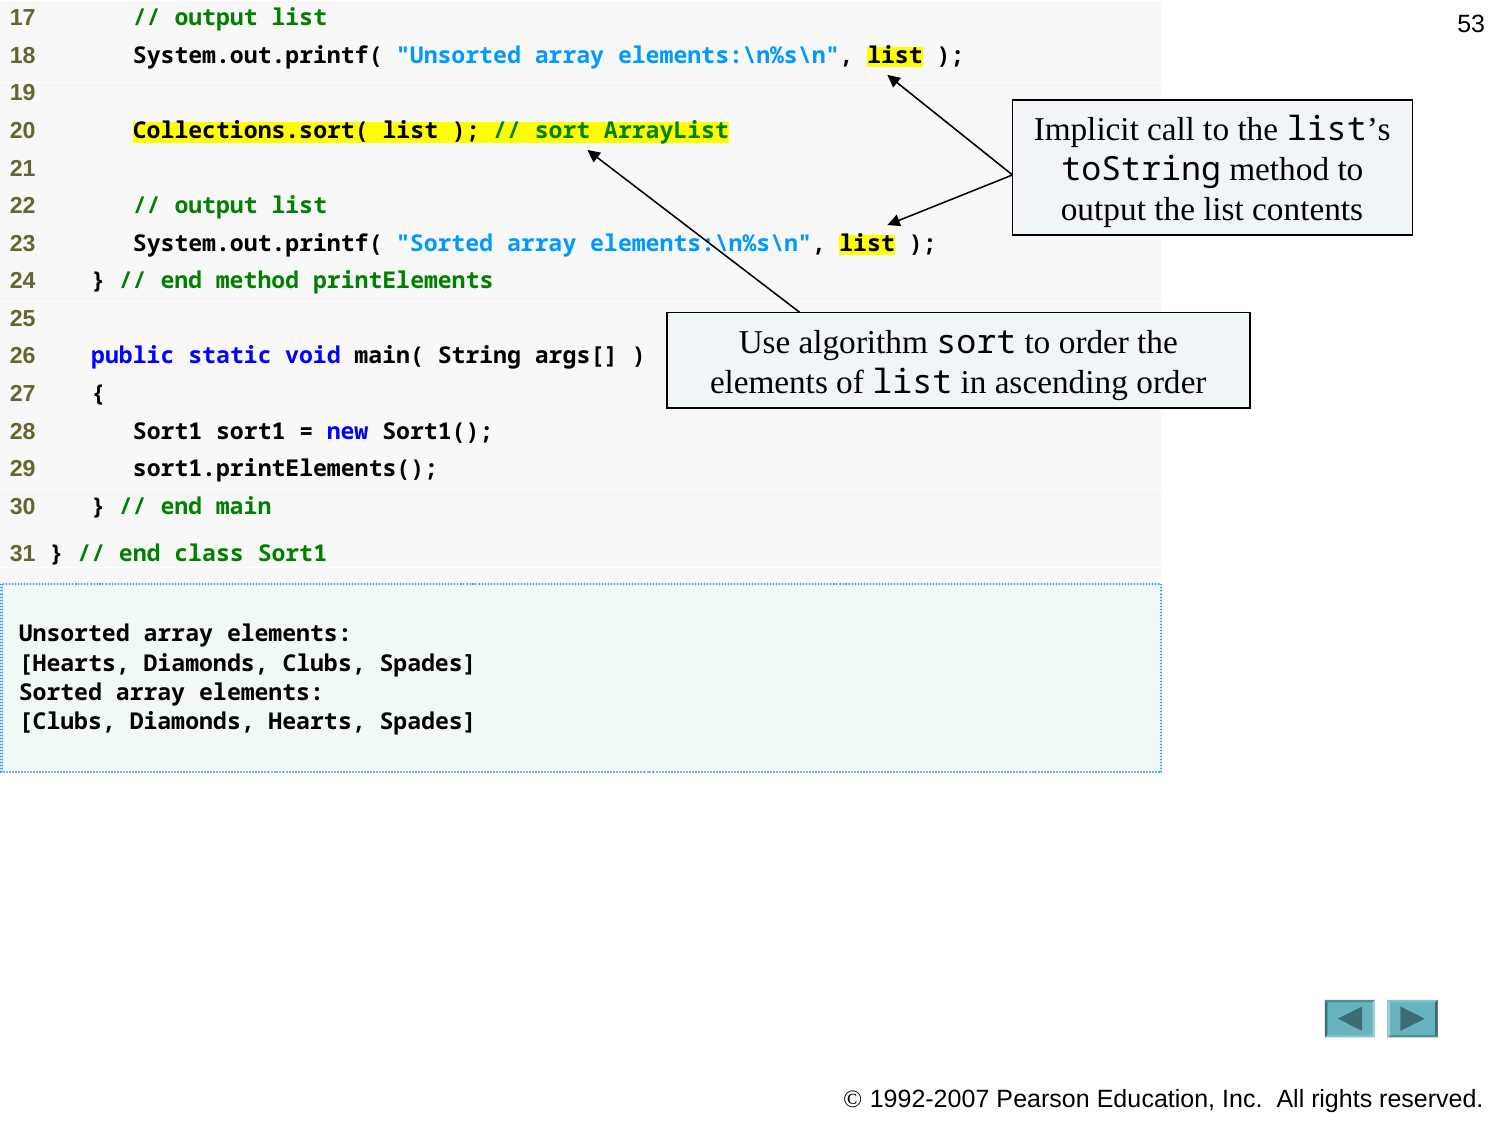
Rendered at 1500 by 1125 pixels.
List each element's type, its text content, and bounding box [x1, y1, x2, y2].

text_box <number> [1164, 0, 1500, 79]
text_box Implicit call to the list’s toString method to output the list contents [1012, 99, 1413, 236]
text_box Use algorithm sort to order the elements of list in ascending order [666, 312, 1251, 408]
chart [0, 0, 1164, 802]
